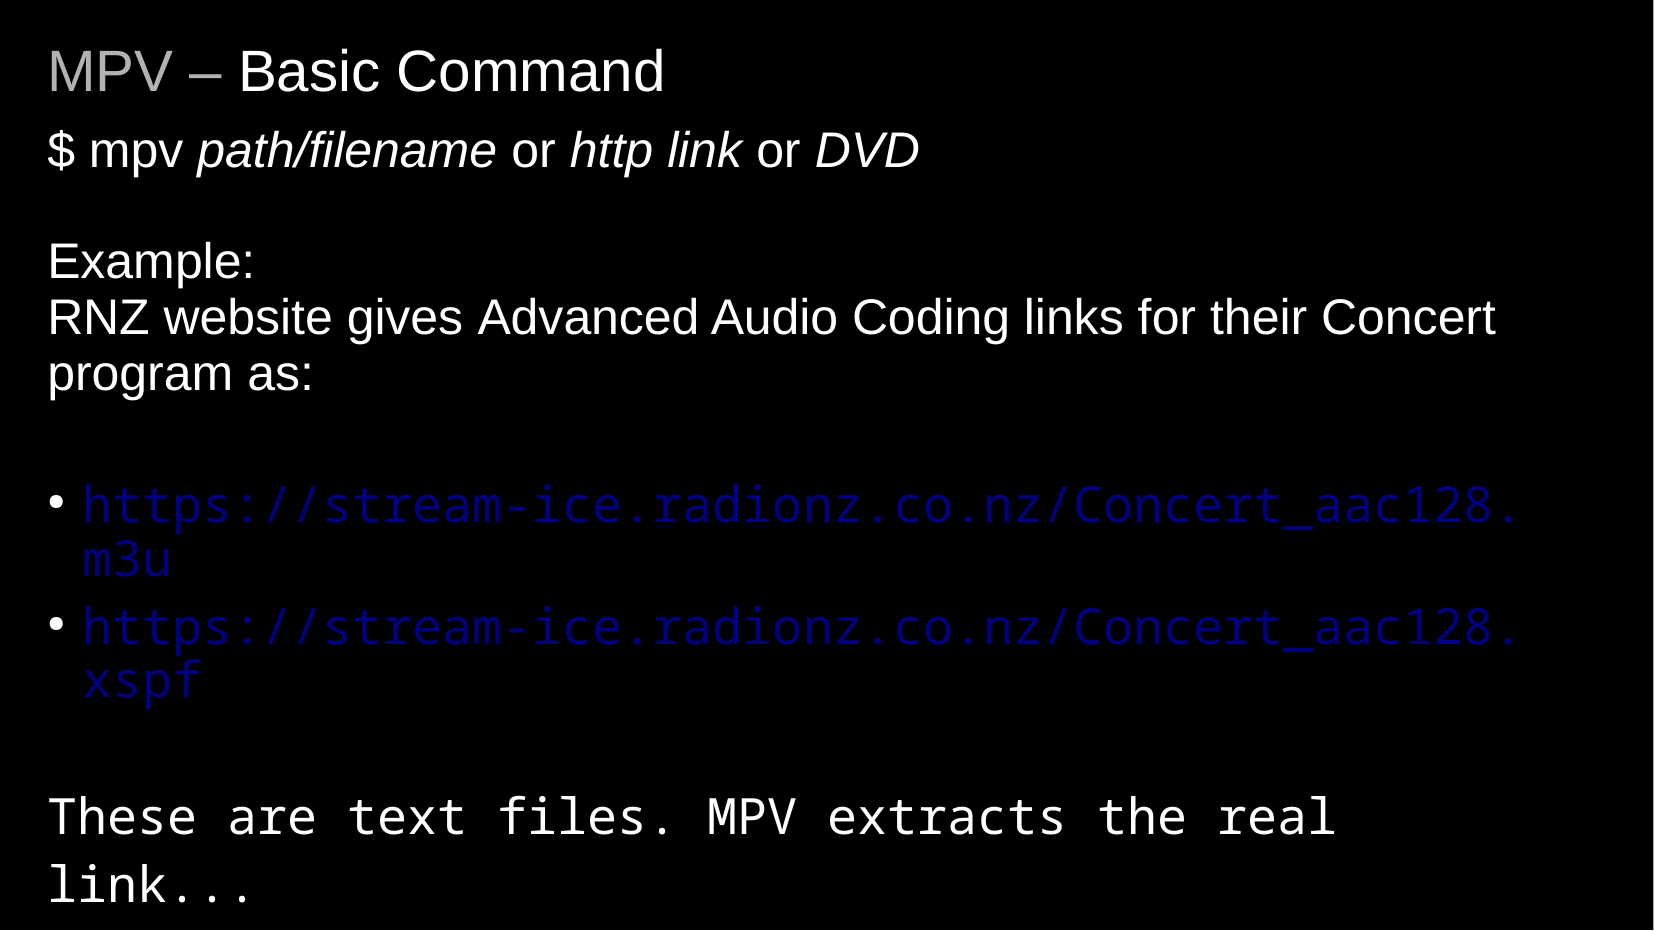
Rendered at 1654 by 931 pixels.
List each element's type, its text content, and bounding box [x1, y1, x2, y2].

subtitle $ mpv path/filename or http link or DVD Example: RNZ website gives Advanced Audio Coding links for their Concert program as: https://stream-ice.radionz.co.nz/Concert_aac128.m3u https://stream-ice.radionz.co.nz/Concert_aac128.xspf These are text files. MPV extracts the real link... https://radionz-ice.streamguys.com:80/Concert_aac128 See next slides... [47, 122, 1536, 869]
title MPV – Basic Command [47, 29, 1630, 114]
